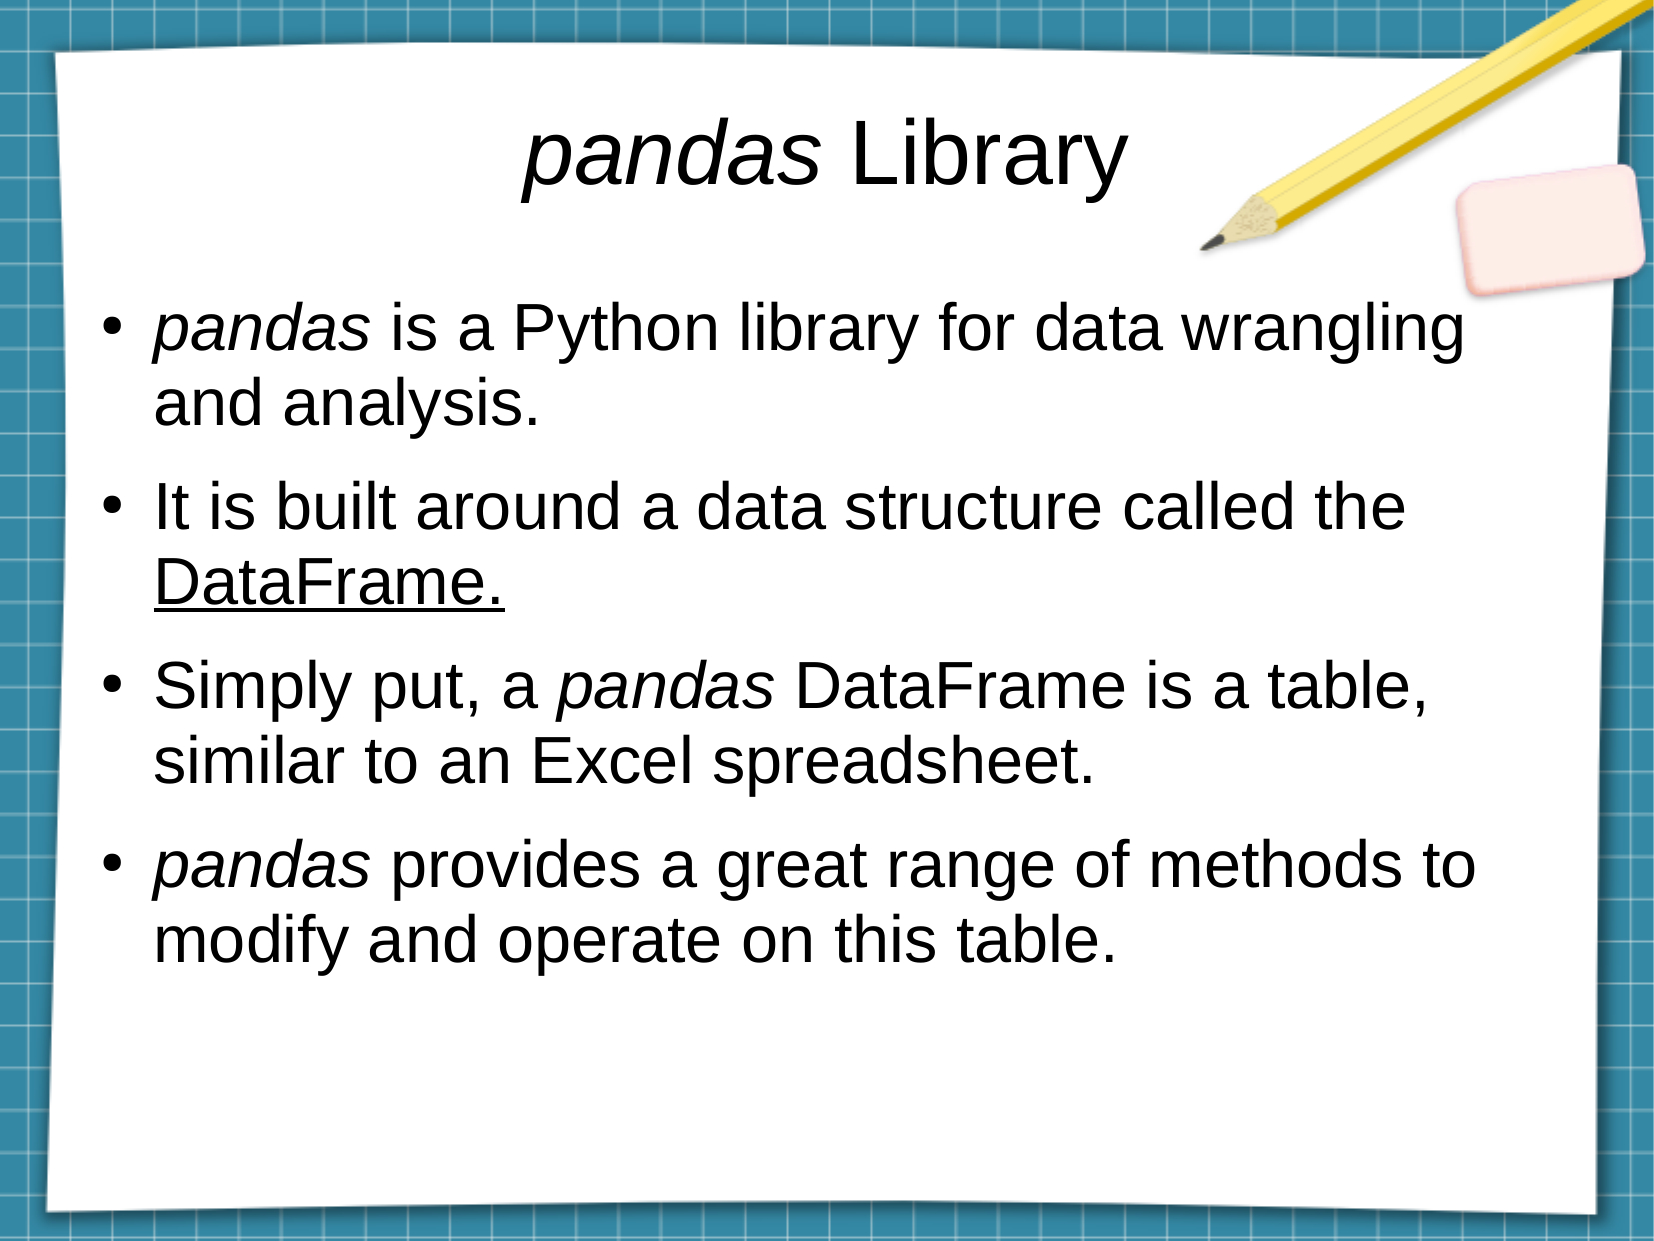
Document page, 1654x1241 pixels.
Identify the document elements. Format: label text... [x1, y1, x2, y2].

title pandas Library [82, 49, 1571, 257]
list pandas is a Python library for data wrangling and analysis. It is built around a data structure called the DataFrame. Simply put, a pandas DataFrame is a table, similar to an Excel spreadsheet. pandas provides a great range of methods to modify and operate on this table. [82, 290, 1571, 1182]
picture [0, 0, 1654, 1241]
